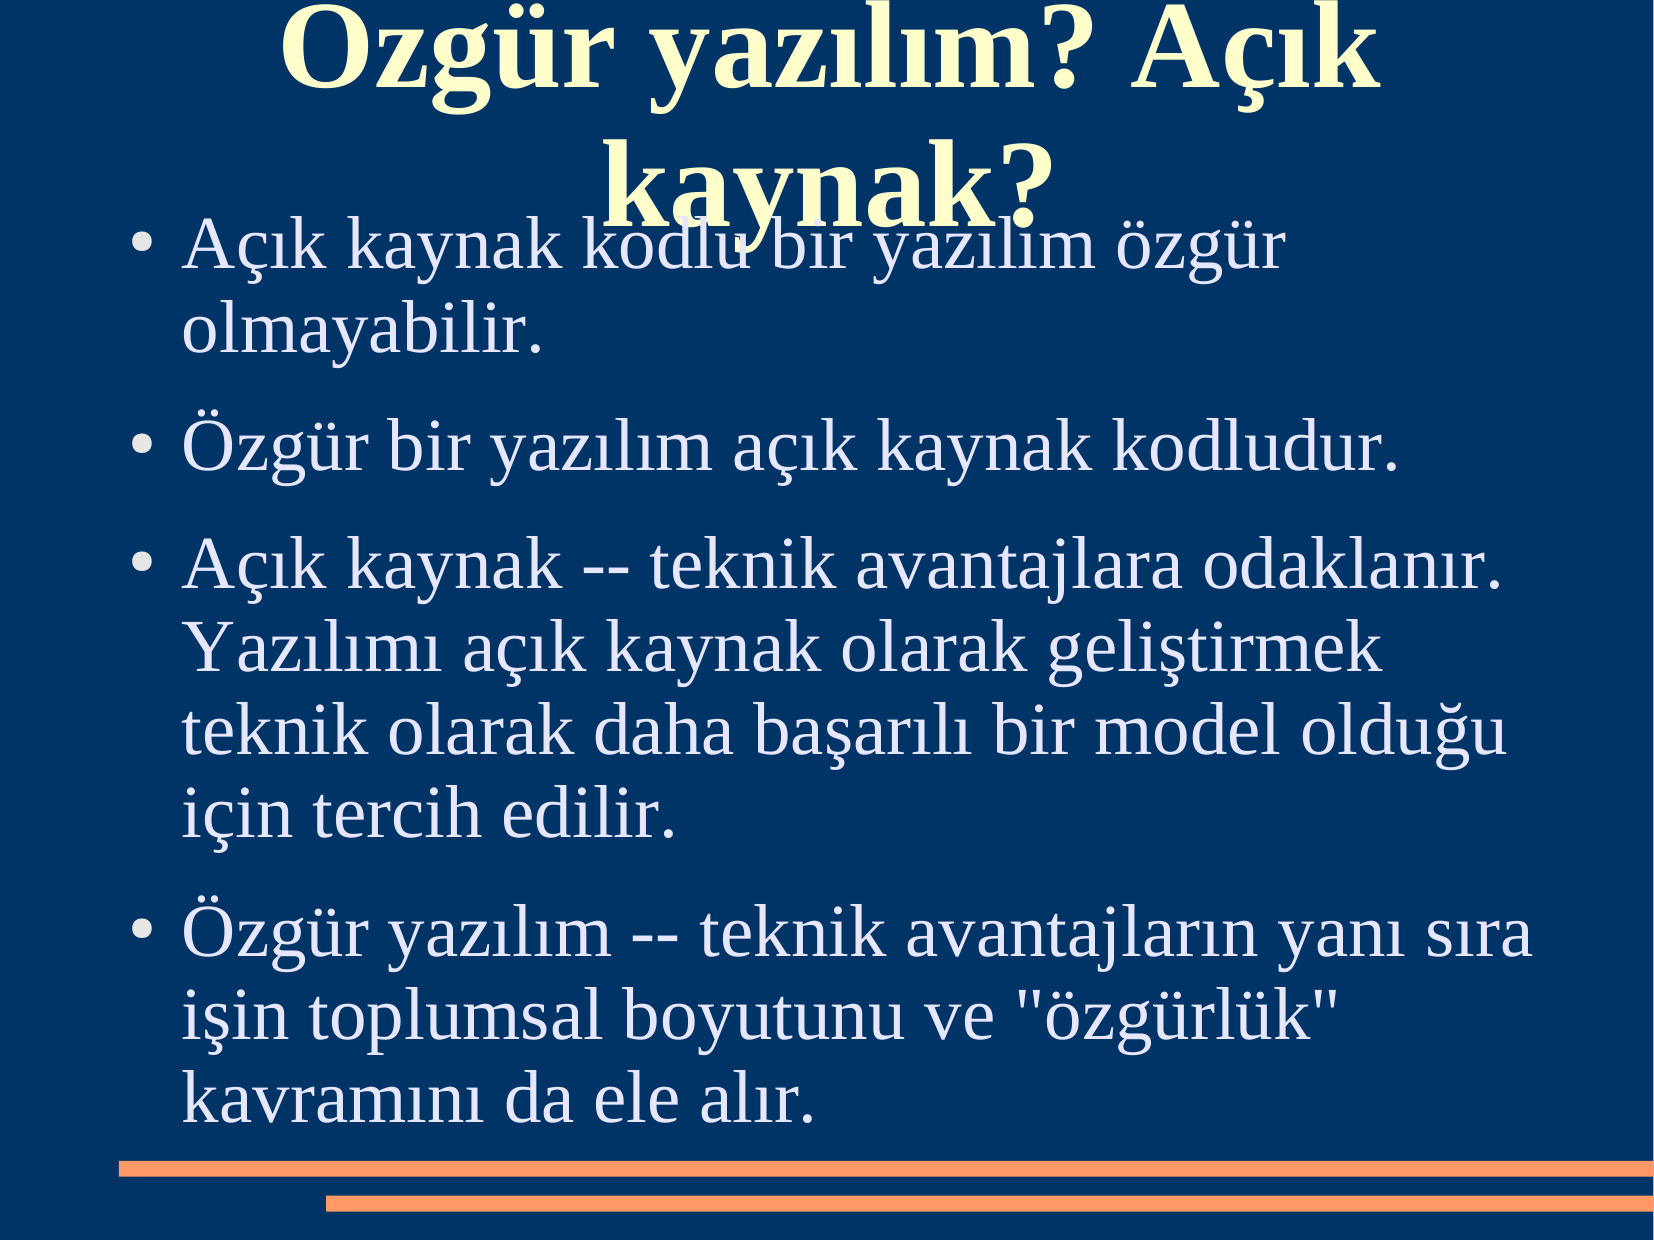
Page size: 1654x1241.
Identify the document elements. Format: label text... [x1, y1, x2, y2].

list Açık kaynak kodlu bir yazılım özgür olmayabilir. Özgür bir yazılım açık kaynak kodludur. Açık kaynak -- teknik avantajlara odaklanır. Yazılımı açık kaynak olarak geliştirmek teknik olarak daha başarılı bir model olduğu için tercih edilir. Özgür yazılım -- teknik avantajların yanı sıra işin toplumsal boyutunu ve "özgürlük" kavramını da ele alır. [111, 202, 1555, 1139]
title Özgür yazılım? Açık kaynak? [46, 0, 1613, 253]
